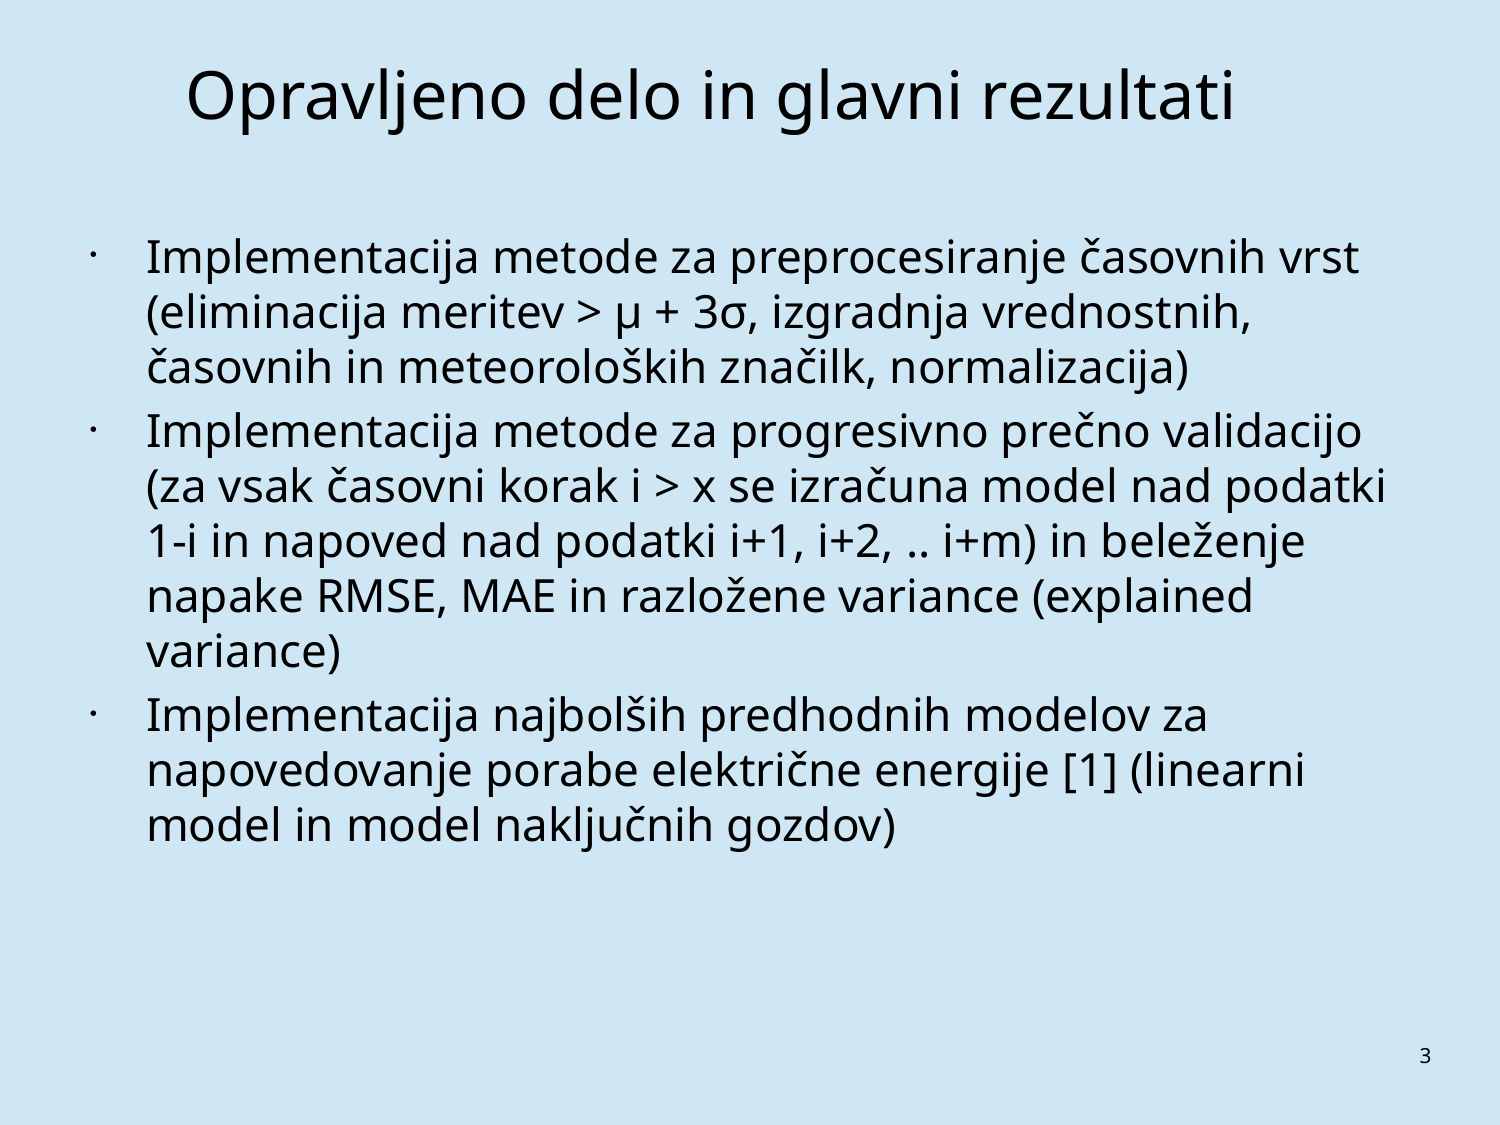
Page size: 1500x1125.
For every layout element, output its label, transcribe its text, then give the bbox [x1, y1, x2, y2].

list Implementacija metode za preprocesiranje časovnih vrst (eliminacija meritev > μ + 3σ, izgradnja vrednostnih, časovnih in meteoroloških značilk, normalizacija) Implementacija metode za progresivno prečno validacijo (za vsak časovni korak i > x se izračuna model nad podatki 1-i in napoved nad podatki i+1, i+2, .. i+m) in beleženje napake RMSE, MAE in razložene variance (explained variance) Implementacija najbolših predhodnih modelov za napovedovanje porabe električne energije [1] (linearni model in model naključnih gozdov) [75, 220, 1425, 1089]
slide_number <številka> [1404, 1034, 1488, 1101]
title Opravljeno delo in glavni rezultati [170, 45, 1425, 177]
